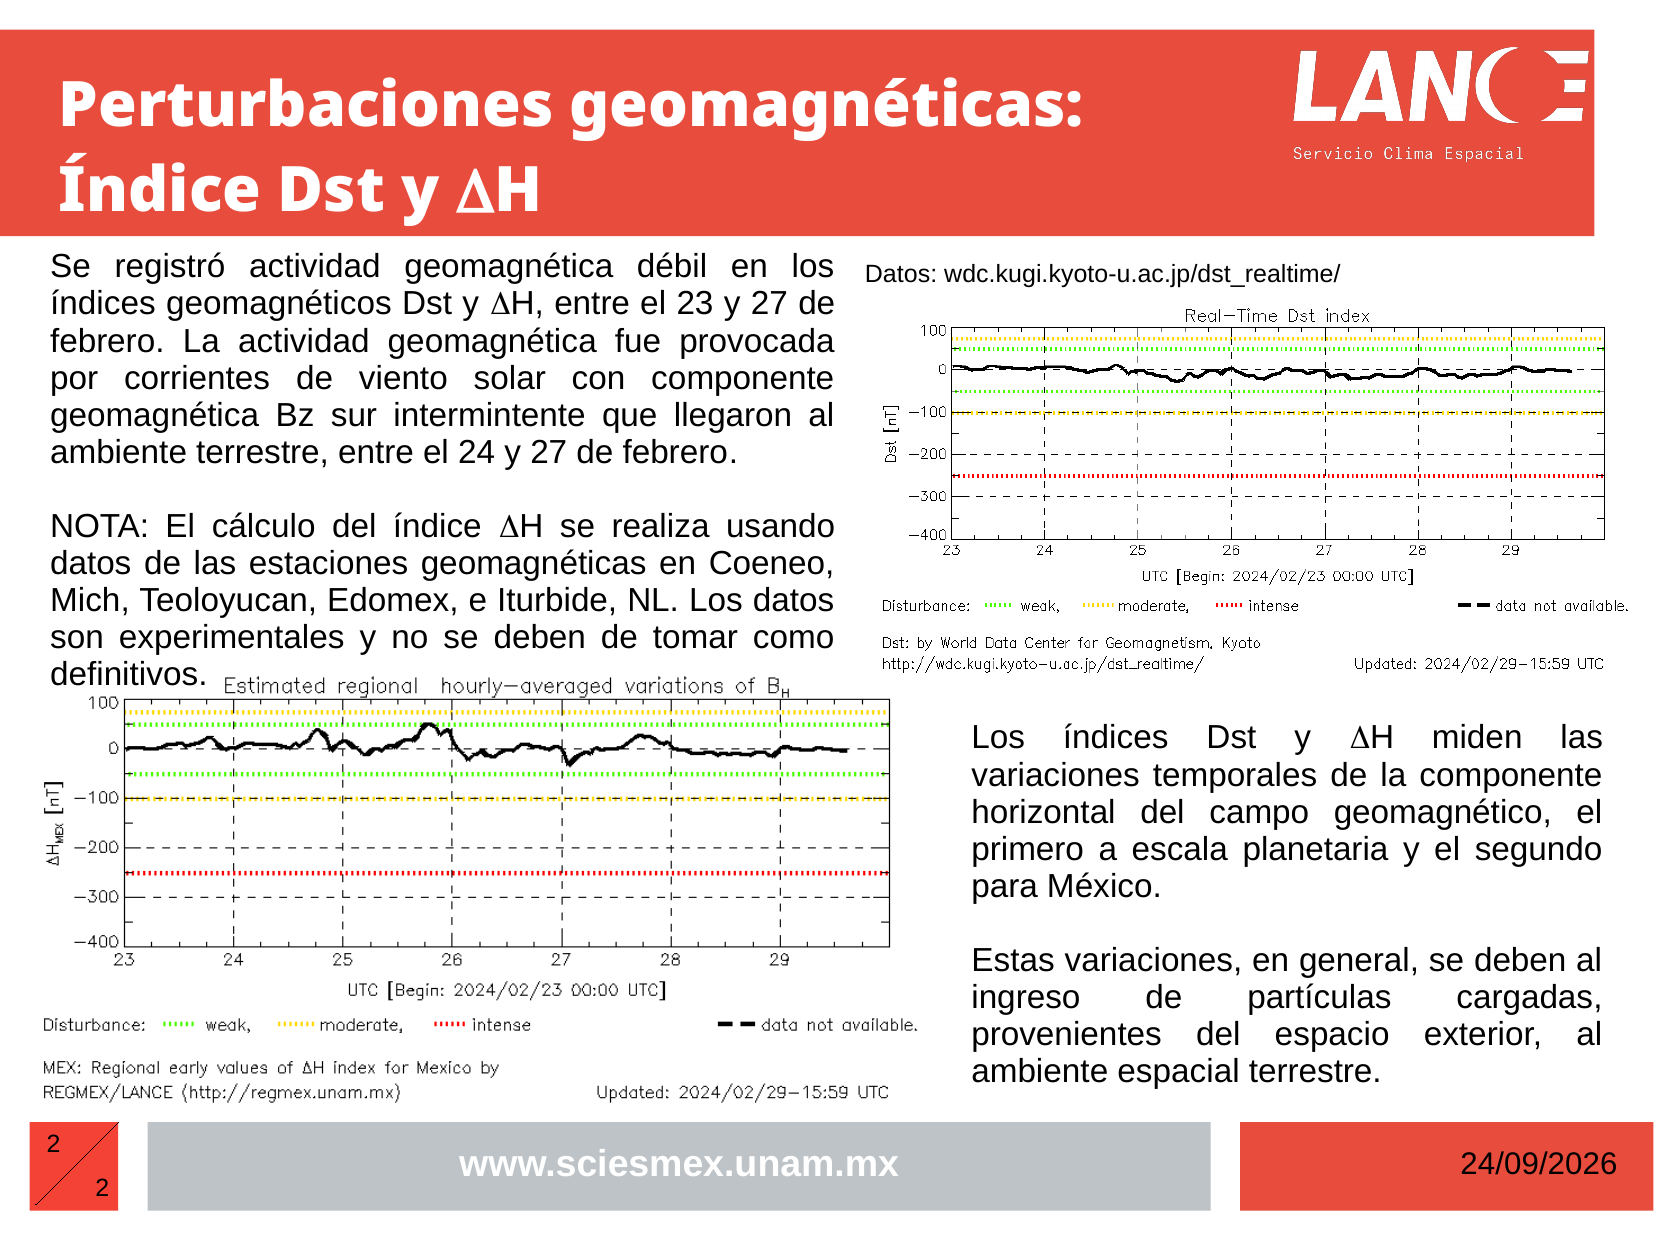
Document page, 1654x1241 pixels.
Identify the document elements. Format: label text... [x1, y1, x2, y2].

text_box Los índices Dst y DH miden las variaciones temporales de la componente horizontal del campo geomagnético, el primero a escala planetaria y el segundo para México. Estas variaciones, en general, se deben al ingreso de partículas cargadas, provenientes del espacio exterior, al ambiente espacial terrestre. [956, 711, 1619, 1097]
title Perturbaciones geomagnéticas: Índice Dst y DH [59, 59, 1312, 207]
picture [34, 289, 1642, 1105]
text_box 29/02/2024 [1424, 1122, 1654, 1205]
text_box <número> [31, 1122, 176, 1170]
text_box Datos: wdc.kugi.kyoto-u.ac.jp/dst_realtime/ [850, 252, 1371, 296]
text_box Se registró actividad geomagnética débil en los índices geomagnéticos Dst y DH, entre el 23 y 27 de febrero. La actividad geomagnética fue provocada por corrientes de viento solar con componente geomagnética Bz sur intermintente que llegaron al ambiente terrestre, entre el 24 y 27 de febrero. NOTA: El cálculo del índice DH se realiza usando datos de las estaciones geomagnéticas en Coeneo, Mich, Teoloyucan, Edomex, e Iturbide, NL. Los datos son experimentales y no se deben de tomar como definitivos. [35, 240, 851, 768]
picture [1293, 47, 1589, 162]
text_box 2 [35, 1151, 125, 1209]
text_box www.sciesmex.unam.mx [153, 1122, 1205, 1205]
